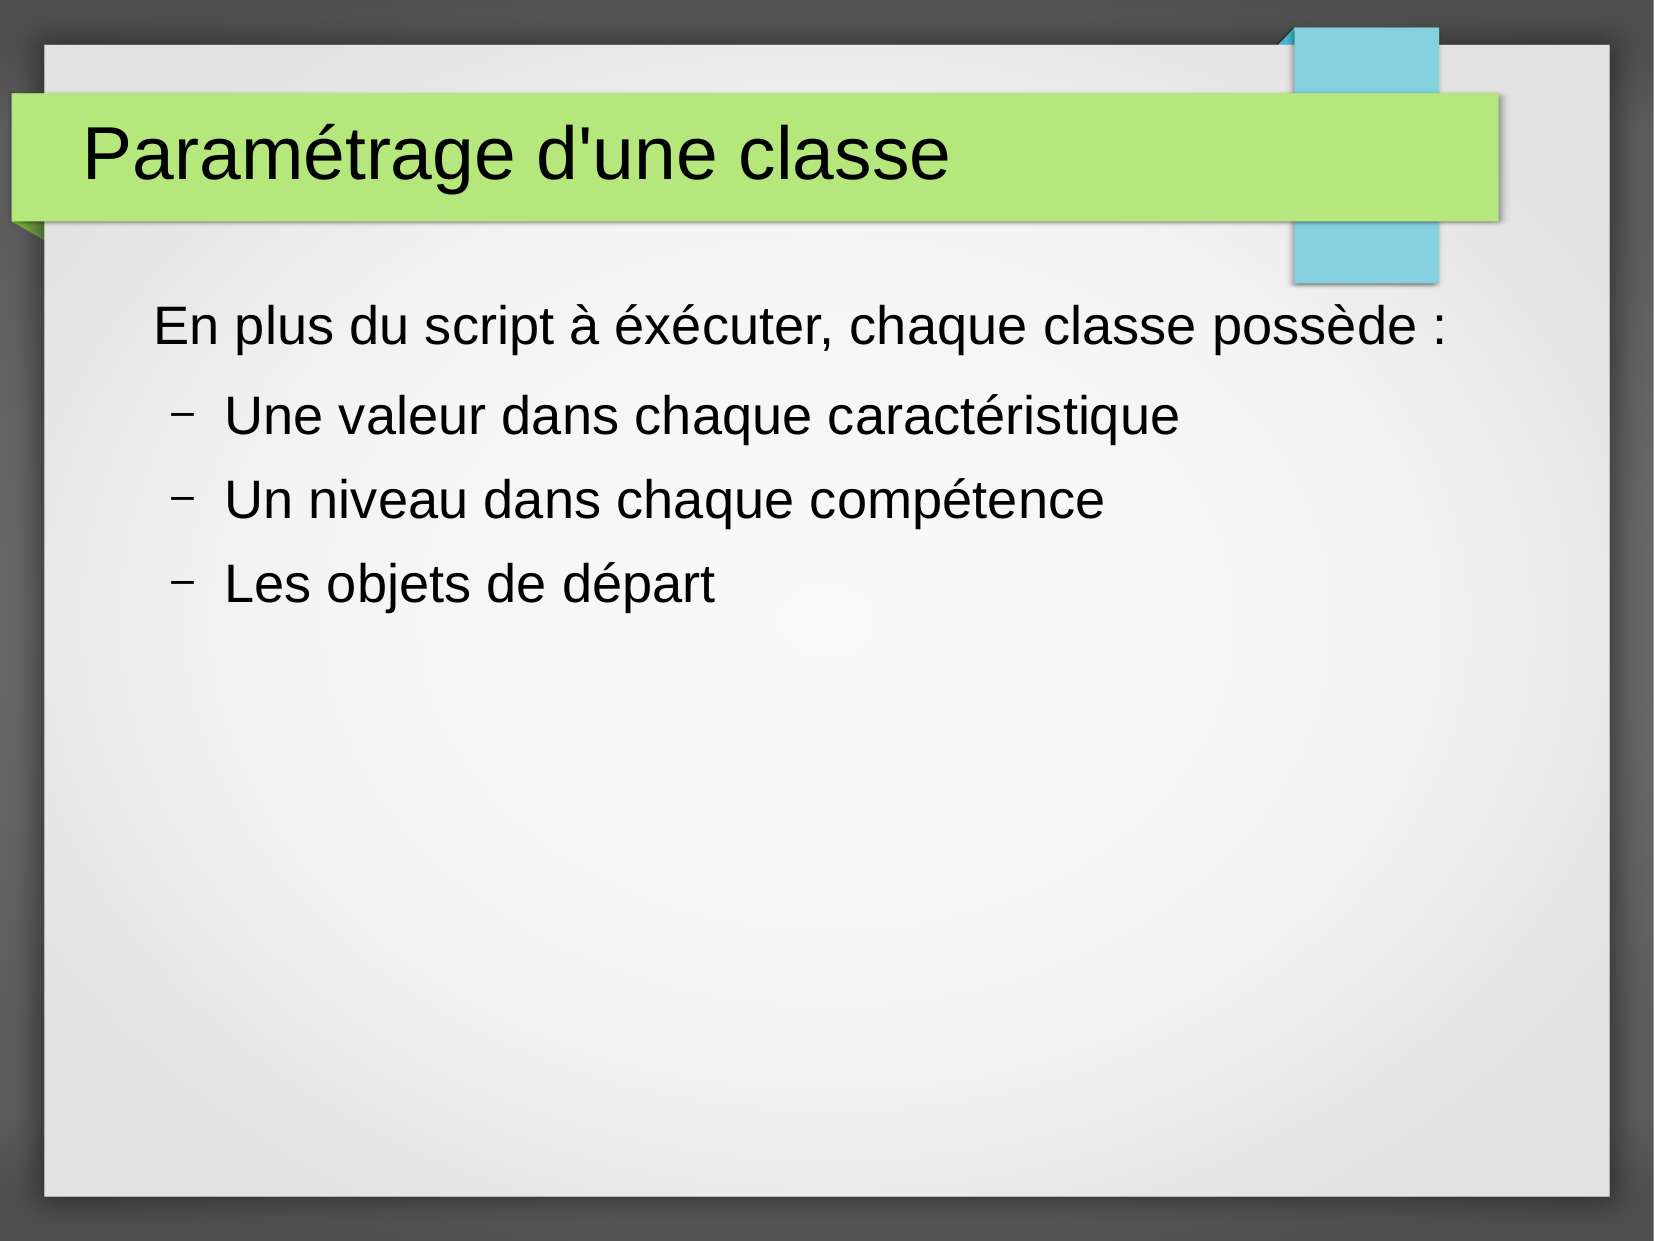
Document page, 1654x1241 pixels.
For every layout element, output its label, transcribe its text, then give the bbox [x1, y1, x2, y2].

picture [0, 0, 1654, 1241]
list En plus du script à éxécuter, chaque classe possède : Une valeur dans chaque caractéristique Un niveau dans chaque compétence Les objets de départ [82, 295, 1571, 1015]
title Paramétrage d'une classe [82, 94, 1264, 213]
